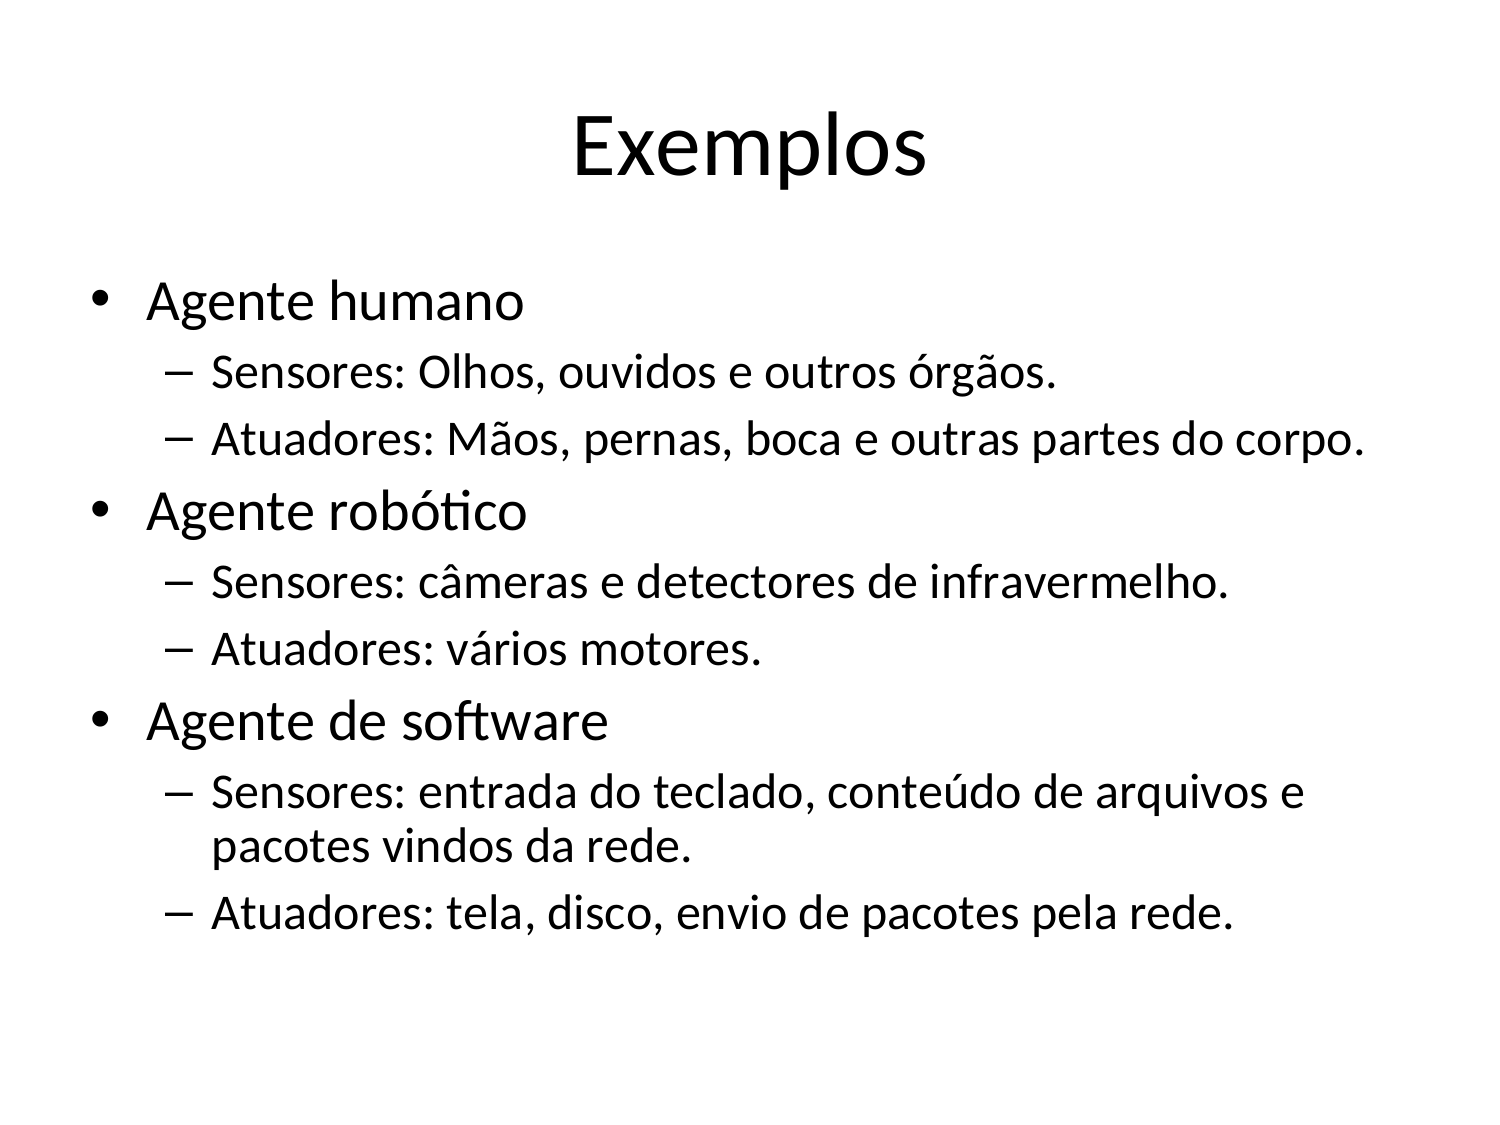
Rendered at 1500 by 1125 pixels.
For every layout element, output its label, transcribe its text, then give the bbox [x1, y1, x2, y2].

title Exemplos [75, 45, 1426, 233]
list Agente humano Sensores: Olhos, ouvidos e outros órgãos. Atuadores: Mãos, pernas, boca e outras partes do corpo. Agente robótico Sensores: câmeras e detectores de infravermelho. Atuadores: vários motores. Agente de software Sensores: entrada do teclado, conteúdo de arquivos e pacotes vindos da rede. Atuadores: tela, disco, envio de pacotes pela rede. [75, 262, 1426, 1005]
